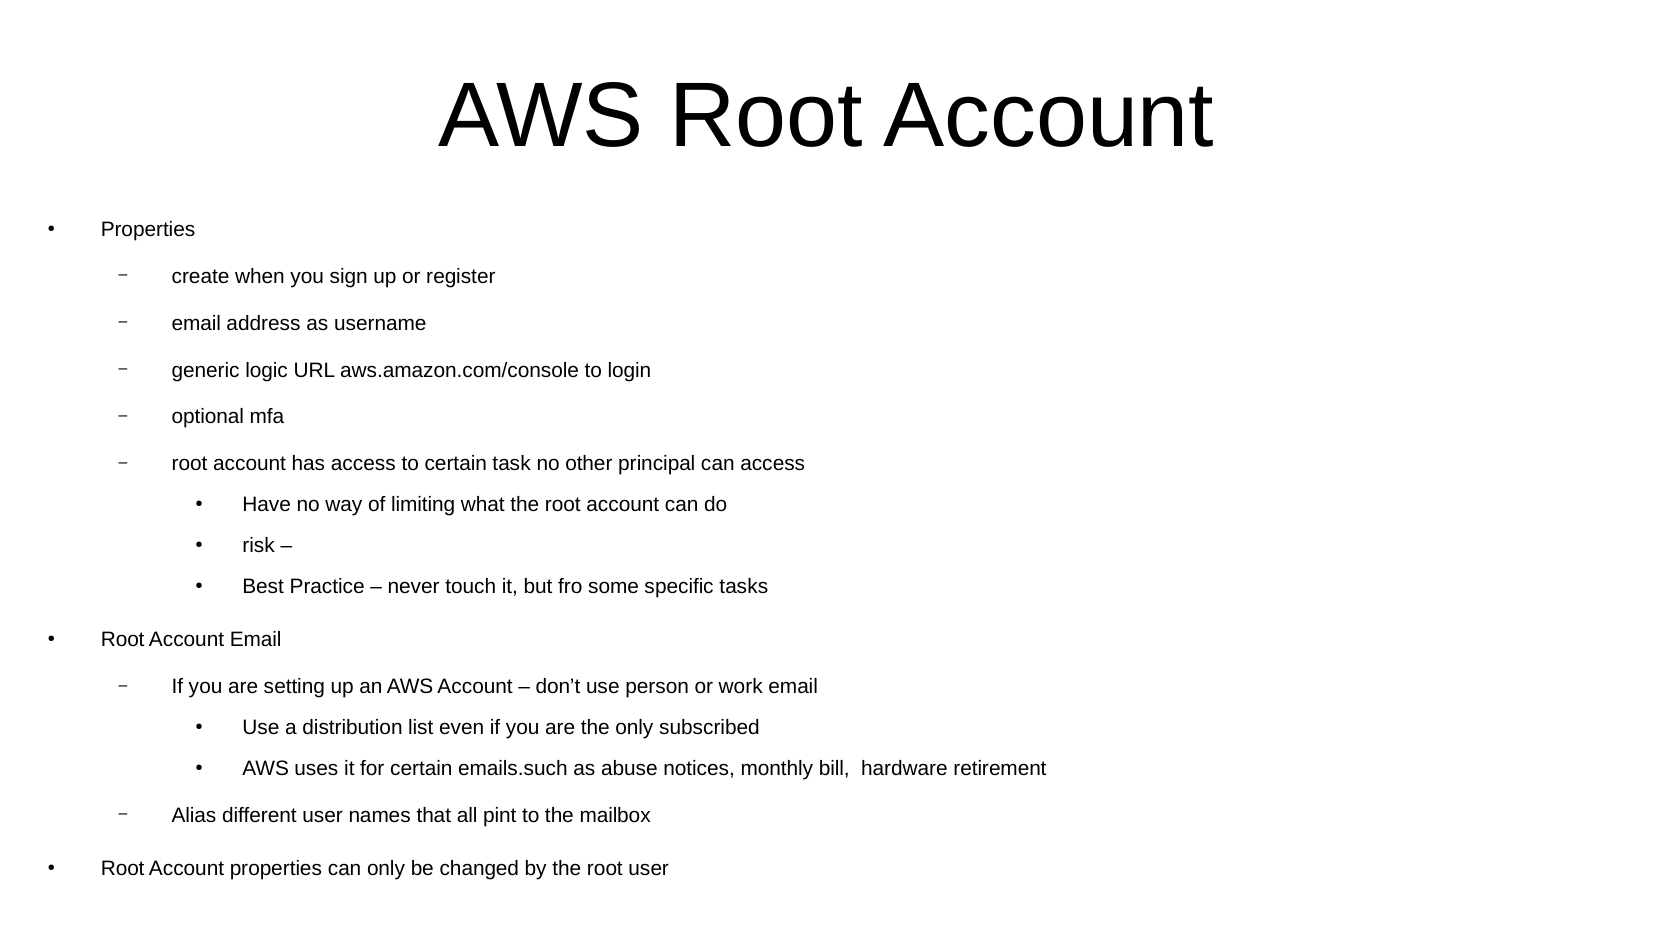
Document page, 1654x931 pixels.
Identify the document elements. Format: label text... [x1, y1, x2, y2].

title AWS Root Account [82, 37, 1571, 193]
list Properties create when you sign up or register email address as username generic logic URL aws.amazon.com/console to login optional mfa root account has access to certain task no other principal can access Have no way of limiting what the root account can do risk – Best Practice – never touch it, but fro some specific tasks Root Account Email If you are setting up an AWS Account – don’t use person or work email Use a distribution list even if you are the only subscribed AWS uses it for certain emails.such as abuse notices, monthly bill, hardware retirement Alias different user names that all pint to the mailbox Root Account properties can only be changed by the root user [30, 217, 1571, 916]
